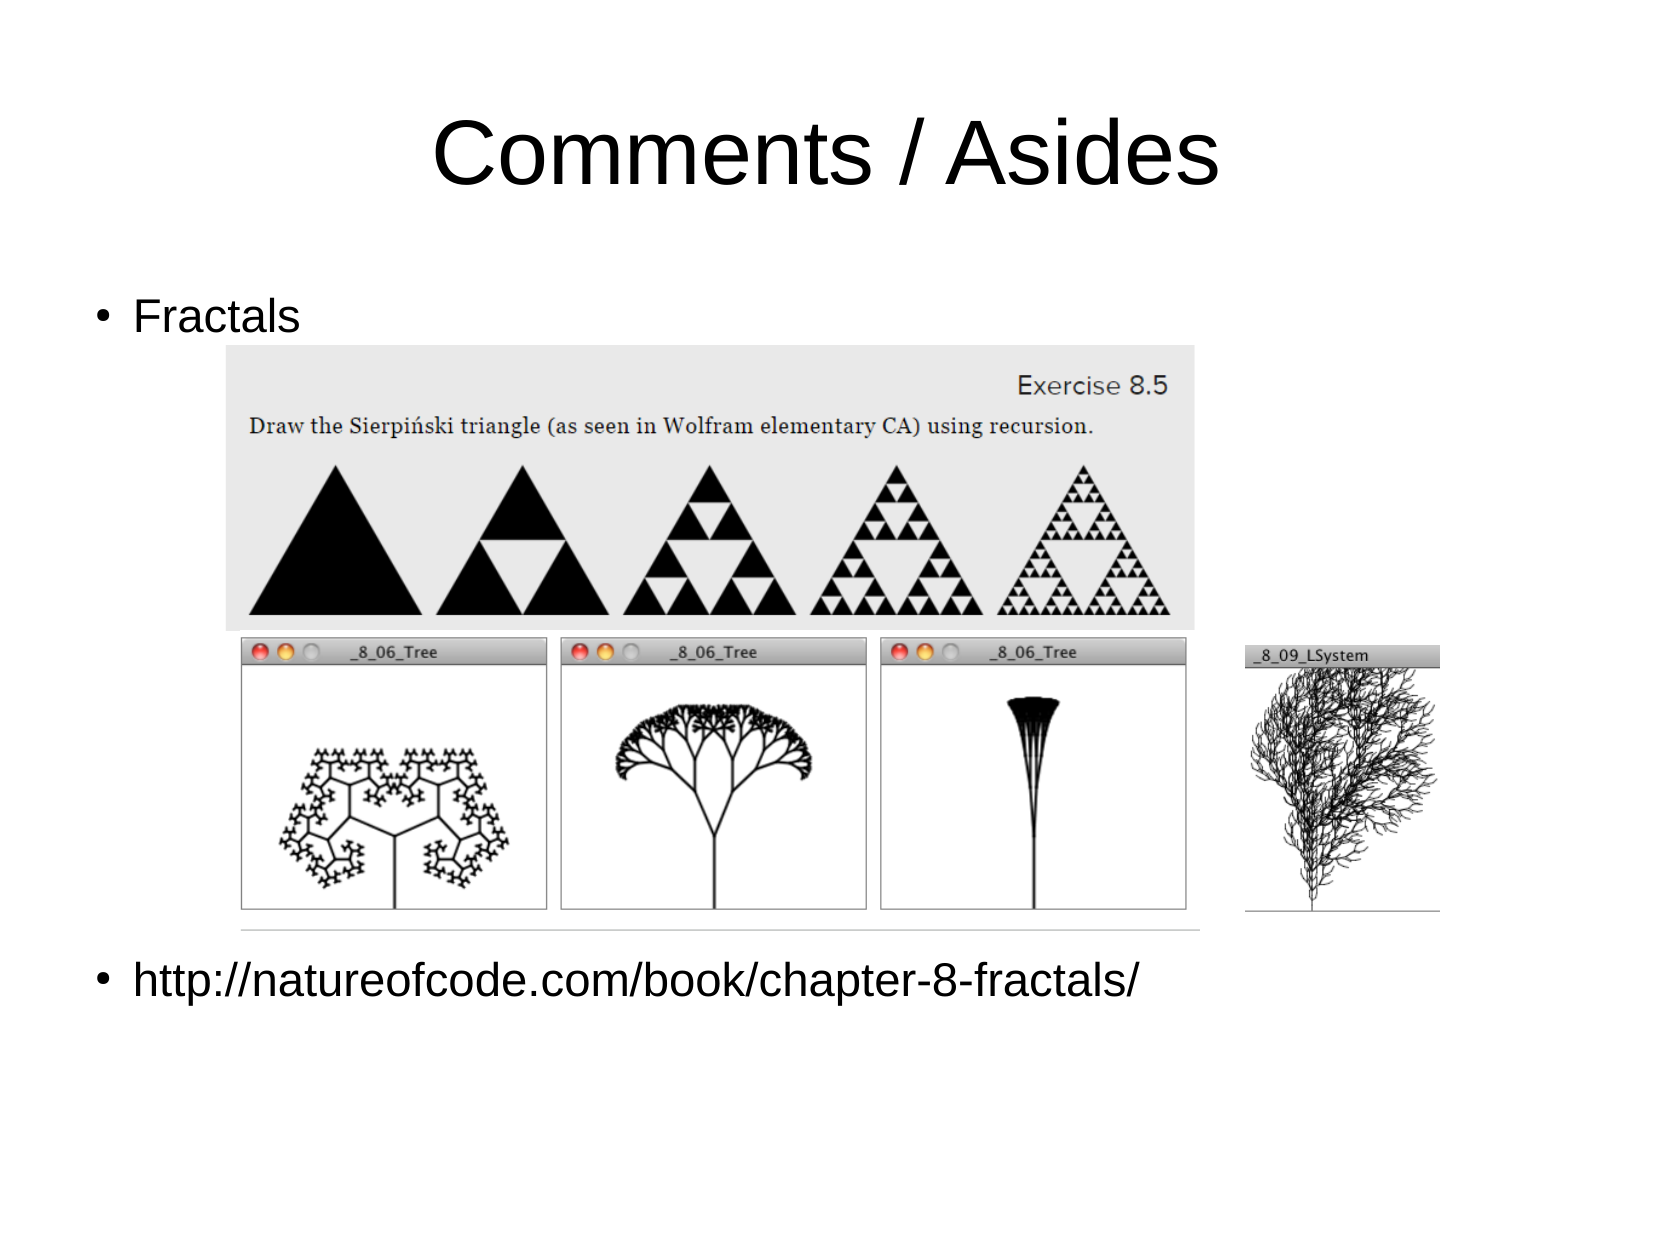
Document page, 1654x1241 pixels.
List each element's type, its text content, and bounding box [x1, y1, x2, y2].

title Comments / Asides [82, 49, 1571, 257]
picture [195, 345, 1201, 931]
list Fractals http://natureofcode.com/book/chapter-8-fractals/ [82, 290, 1571, 1010]
picture [1245, 645, 1441, 916]
